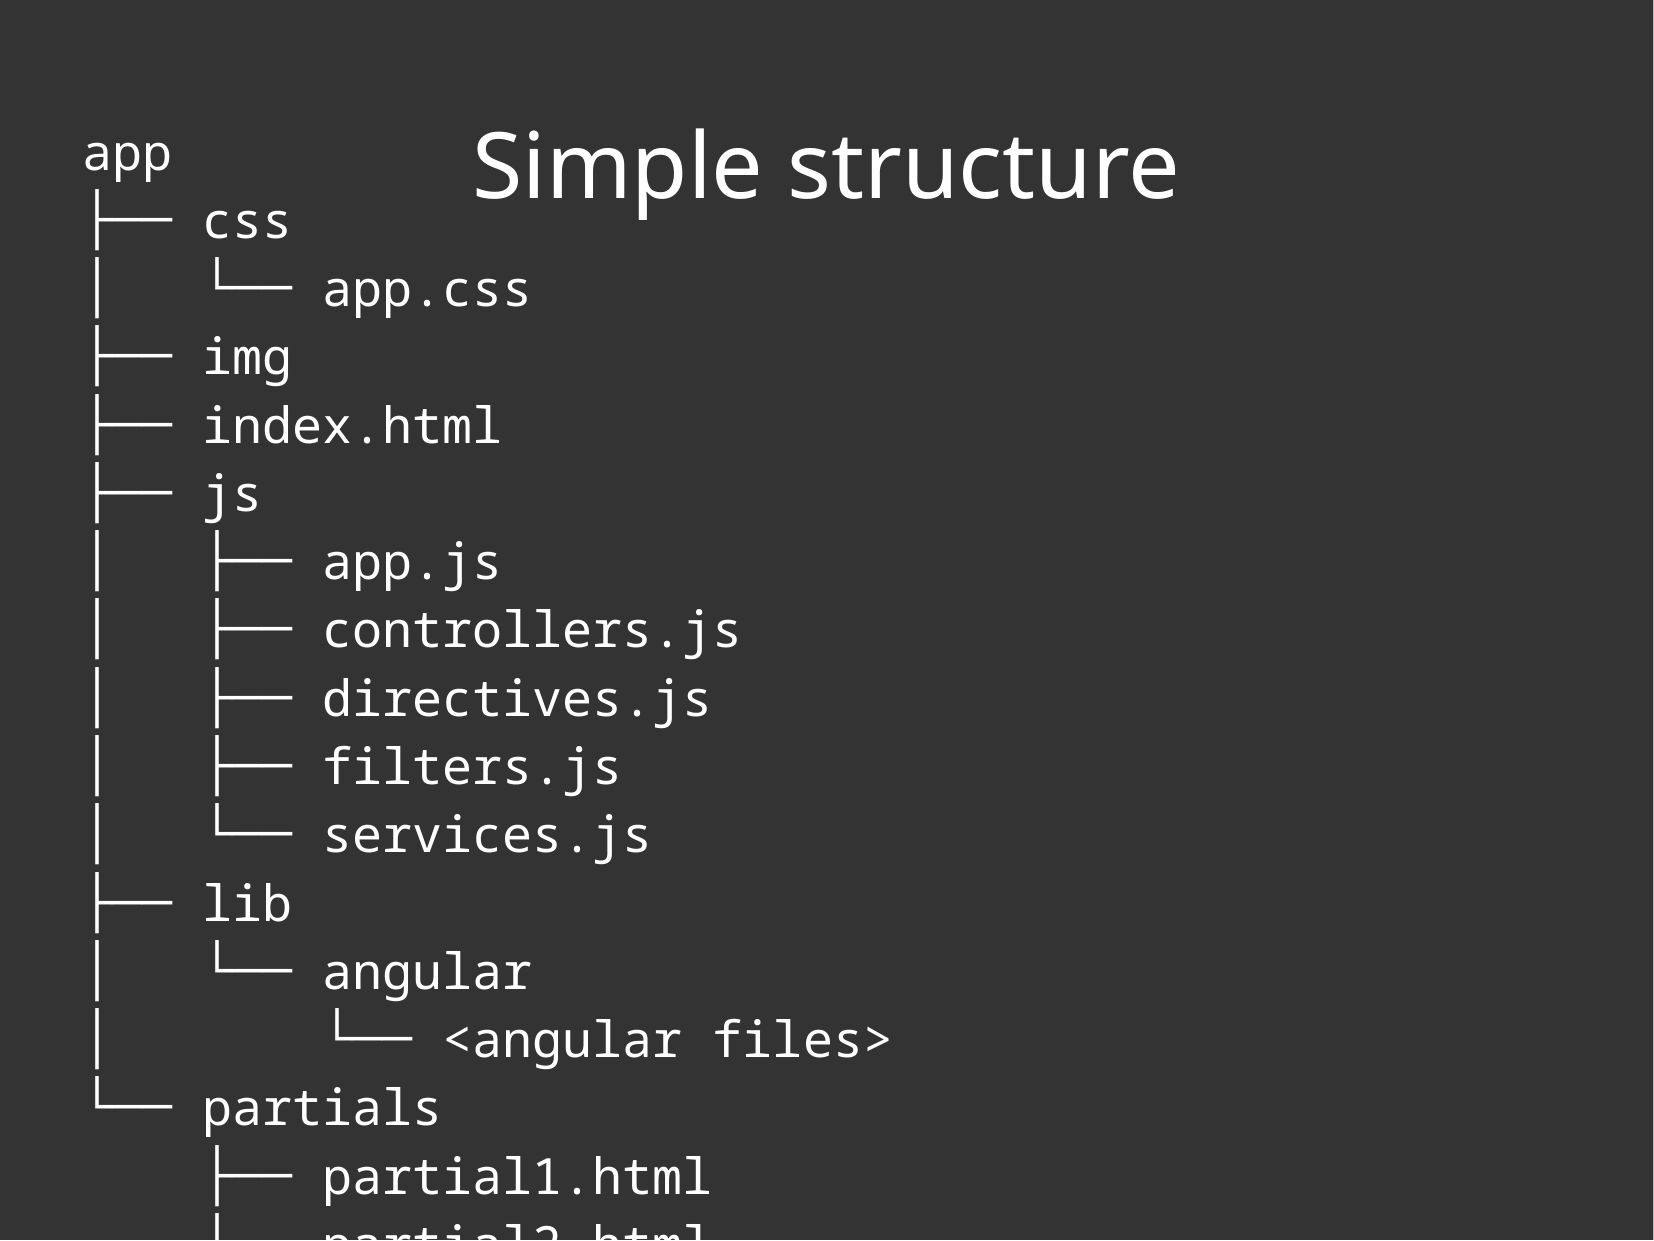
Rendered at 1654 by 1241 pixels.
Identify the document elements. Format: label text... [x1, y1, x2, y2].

title app ├── css │ └── app.css ├── img ├── index.html ├── js │ ├── app.js │ ├── controllers.js │ ├── directives.js │ ├── filters.js │ └── services.js ├── lib │ └── angular │ └── <angular files> └── partials ├── partial1.html └── partial2.html [82, 194, 1571, 1199]
title Simple structure [82, 59, 1571, 194]
